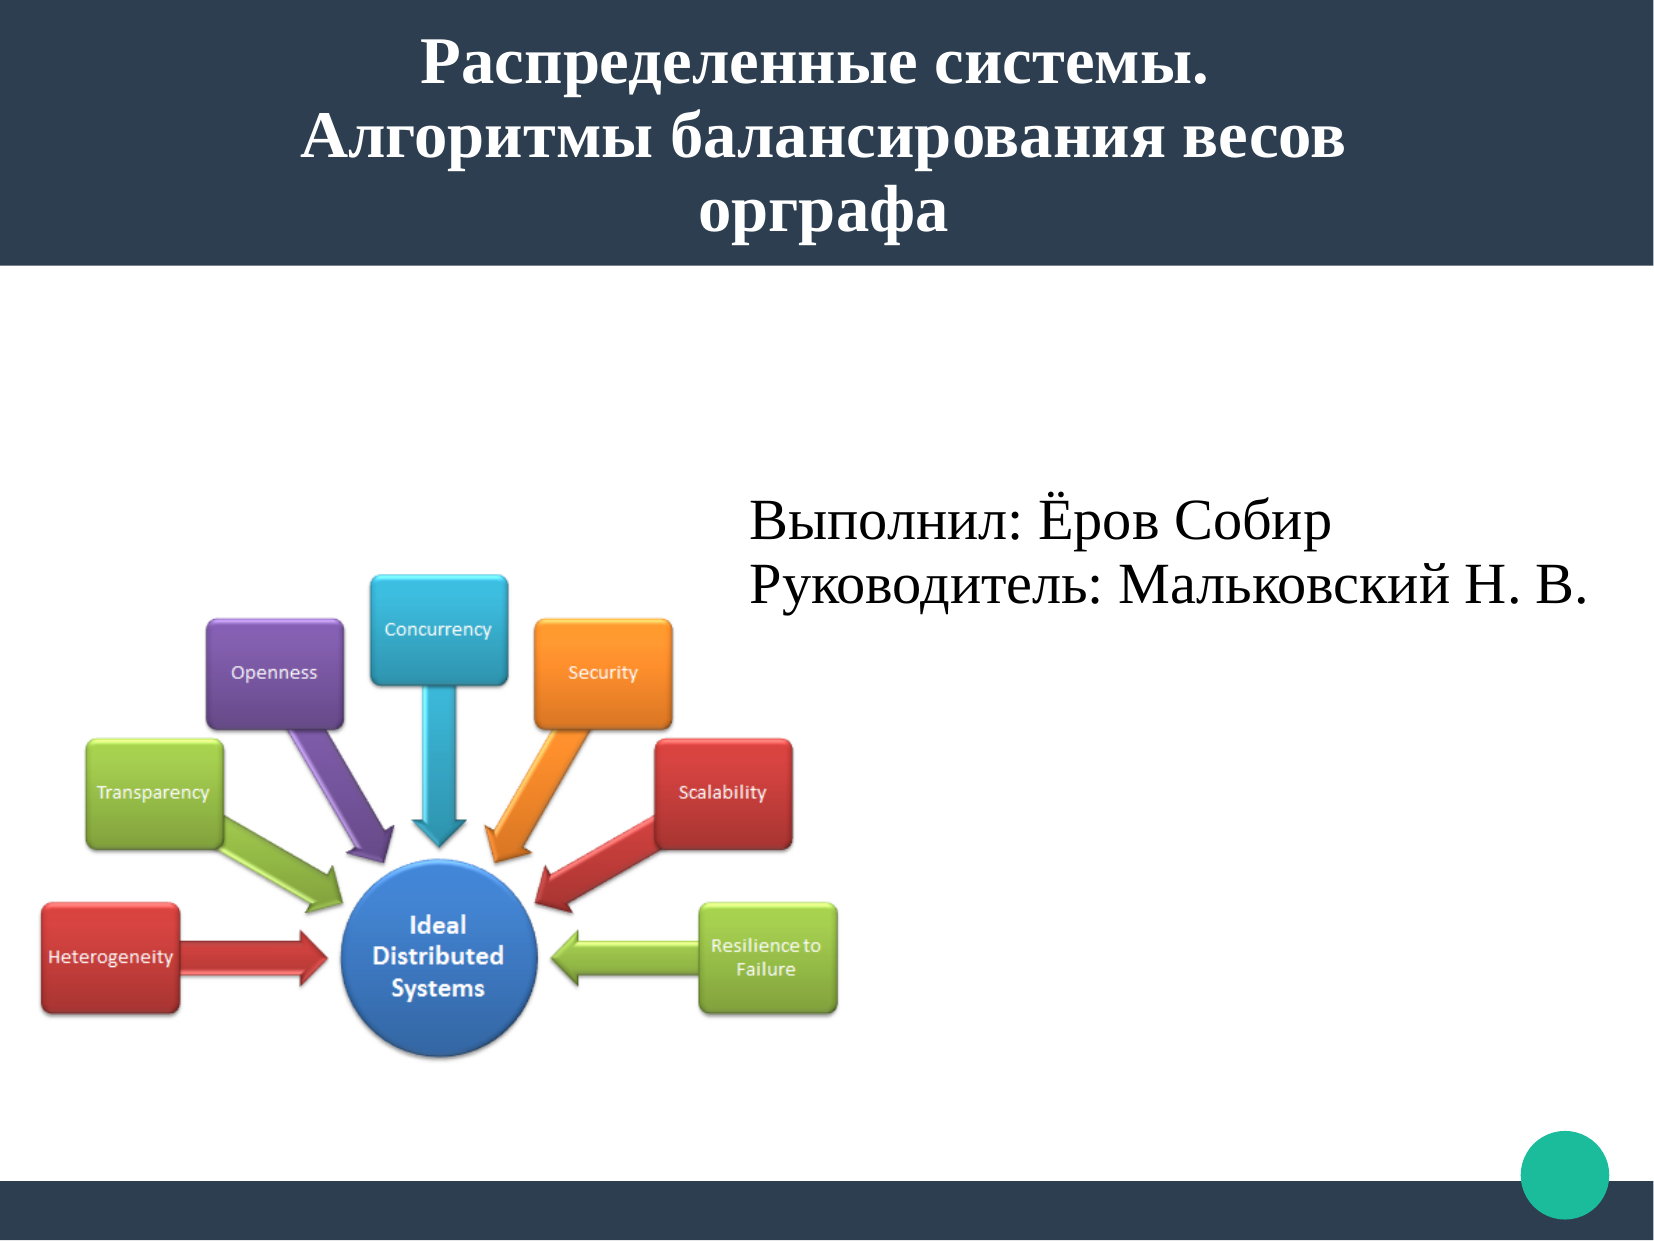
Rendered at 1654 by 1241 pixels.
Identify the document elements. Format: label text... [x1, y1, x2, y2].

title Распределенные системы. Алгоритмы балансирования весов орграфа [300, 15, 1396, 256]
picture [37, 573, 841, 1066]
text_box Выполнил: Ёров Собир Руководитель: Мальковский Н. В. [735, 480, 1612, 624]
